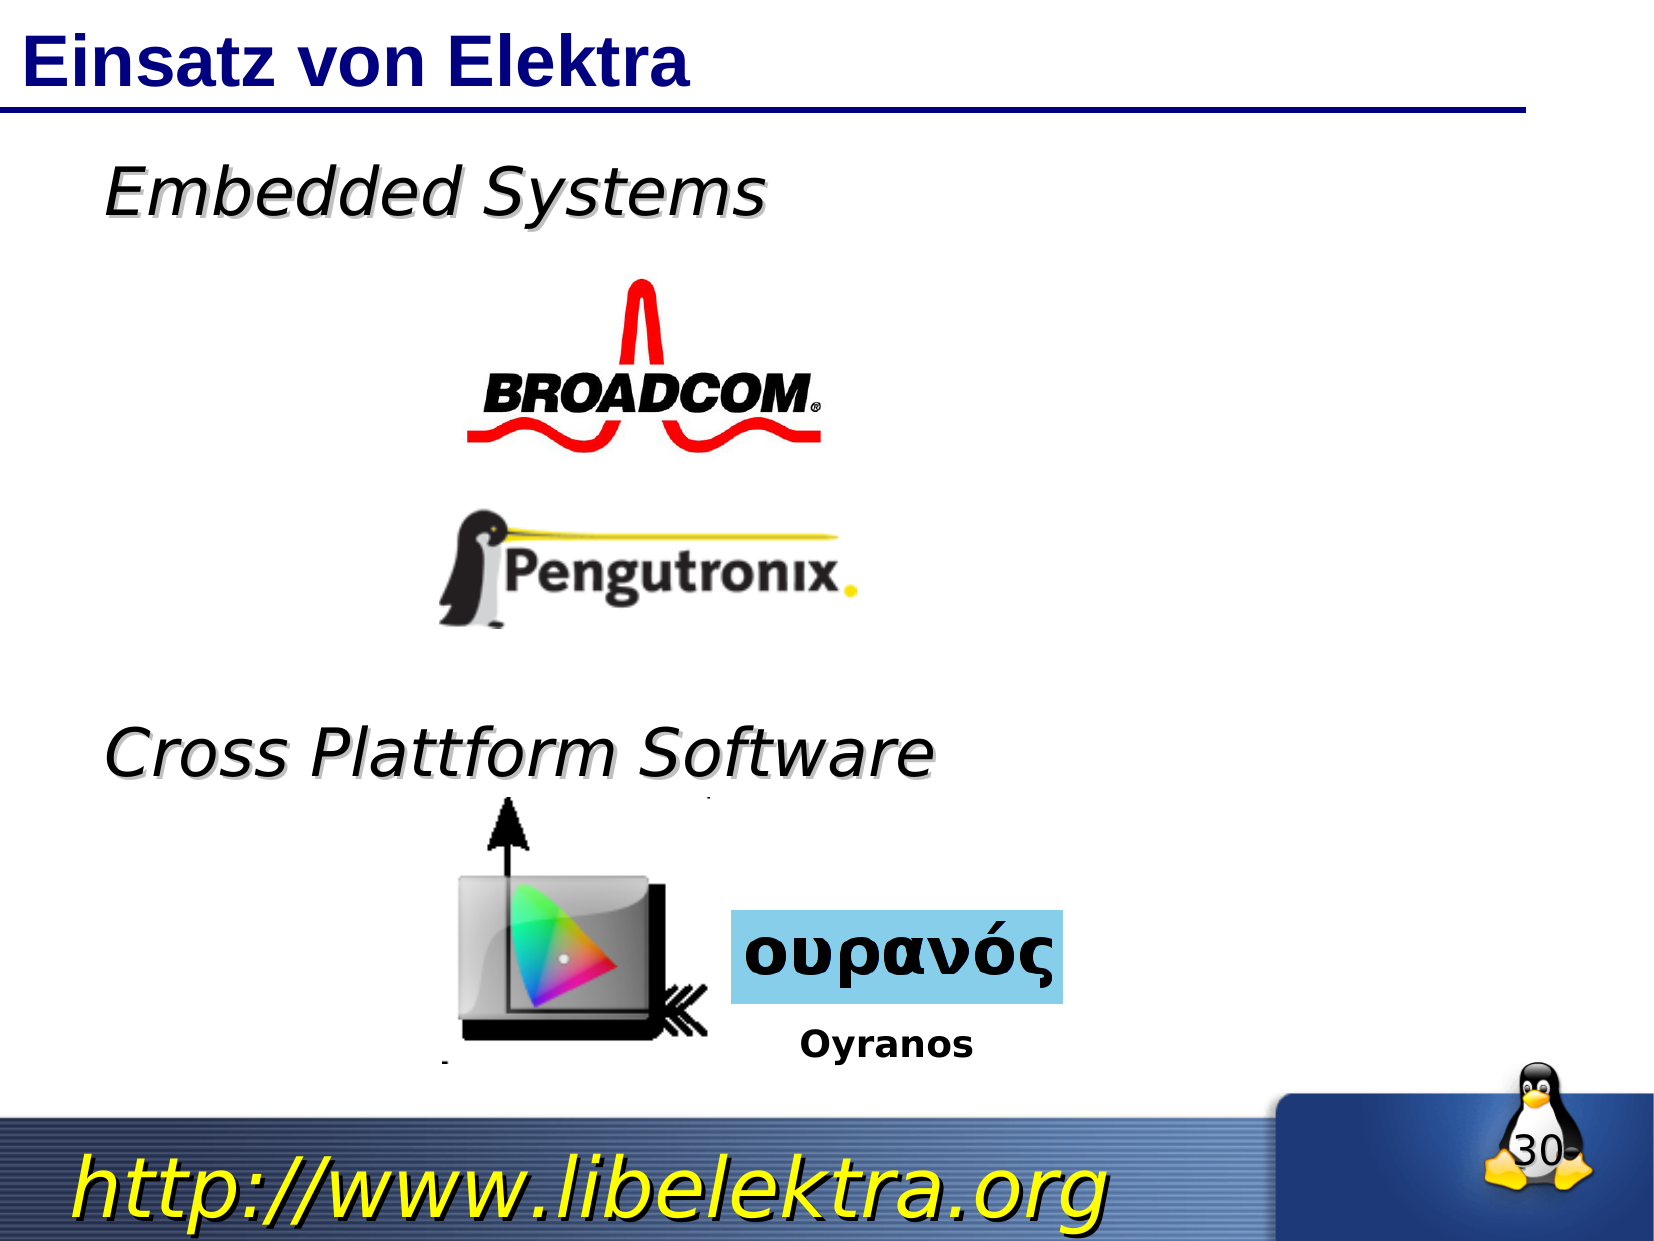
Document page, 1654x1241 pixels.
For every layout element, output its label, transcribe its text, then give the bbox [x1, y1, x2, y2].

picture [439, 501, 857, 629]
text_box Embedded Systems [104, 147, 1152, 226]
text_box Oyranos [799, 1019, 975, 1063]
text_box Einsatz von Elektra [21, 14, 1611, 111]
picture [0, 797, 1654, 1241]
text_box 50 [1312, 1122, 1565, 1178]
text_box Cross Plattform Software [104, 708, 1152, 787]
picture [461, 265, 827, 462]
picture [731, 910, 1063, 1004]
